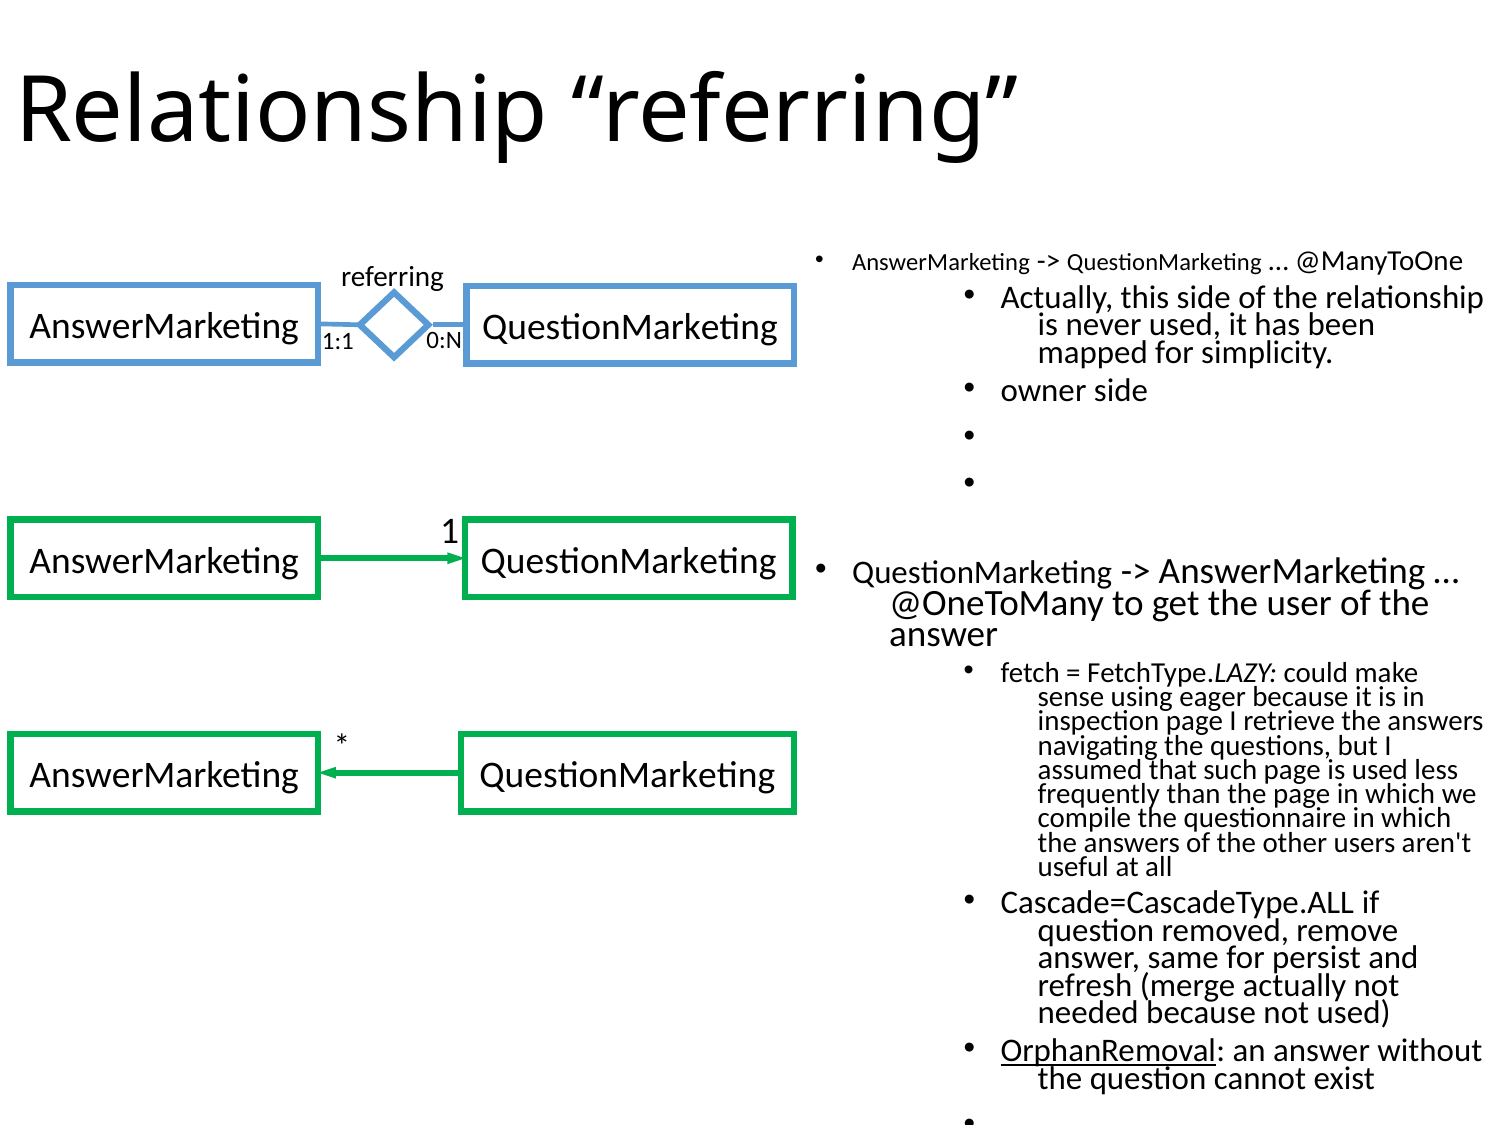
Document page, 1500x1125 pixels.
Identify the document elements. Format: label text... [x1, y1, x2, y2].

text_box * [318, 716, 366, 773]
text_box QuestionMarketing [461, 734, 794, 811]
text_box 0:N [411, 315, 478, 362]
text_box 1 [425, 498, 475, 559]
text_box AnswerMarketing [11, 520, 318, 597]
title Relationship “referring” [0, 2, 1294, 221]
list AnswerMarketing -> QuestionMarketing … @ManyToOne Actually, this side of the relationship is never used, it has been mapped for simplicity. owner side QuestionMarketing -> AnswerMarketing … @OneToMany to get the user of the answer fetch = FetchType.LAZY: could make sense using eager because it is in inspection page I retrieve the answers navigating the questions, but I assumed that such page is used less frequently than the page in which we compile the questionnaire in which the answers of the other users aren't useful at all Cascade=CascadeType.ALL if question removed, remove answer, same for persist and refresh (merge actually not needed because not used) OrphanRemoval: an answer without the question cannot exist [800, 244, 1500, 1125]
text_box AnswerMarketing [11, 734, 318, 811]
text_box QuestionMarketing [466, 286, 794, 364]
text_box QuestionMarketing [465, 520, 793, 597]
text_box [368, 301, 418, 358]
text_box 1:1 [306, 317, 370, 363]
text_box AnswerMarketing [11, 285, 318, 363]
text_box referring [325, 249, 461, 301]
